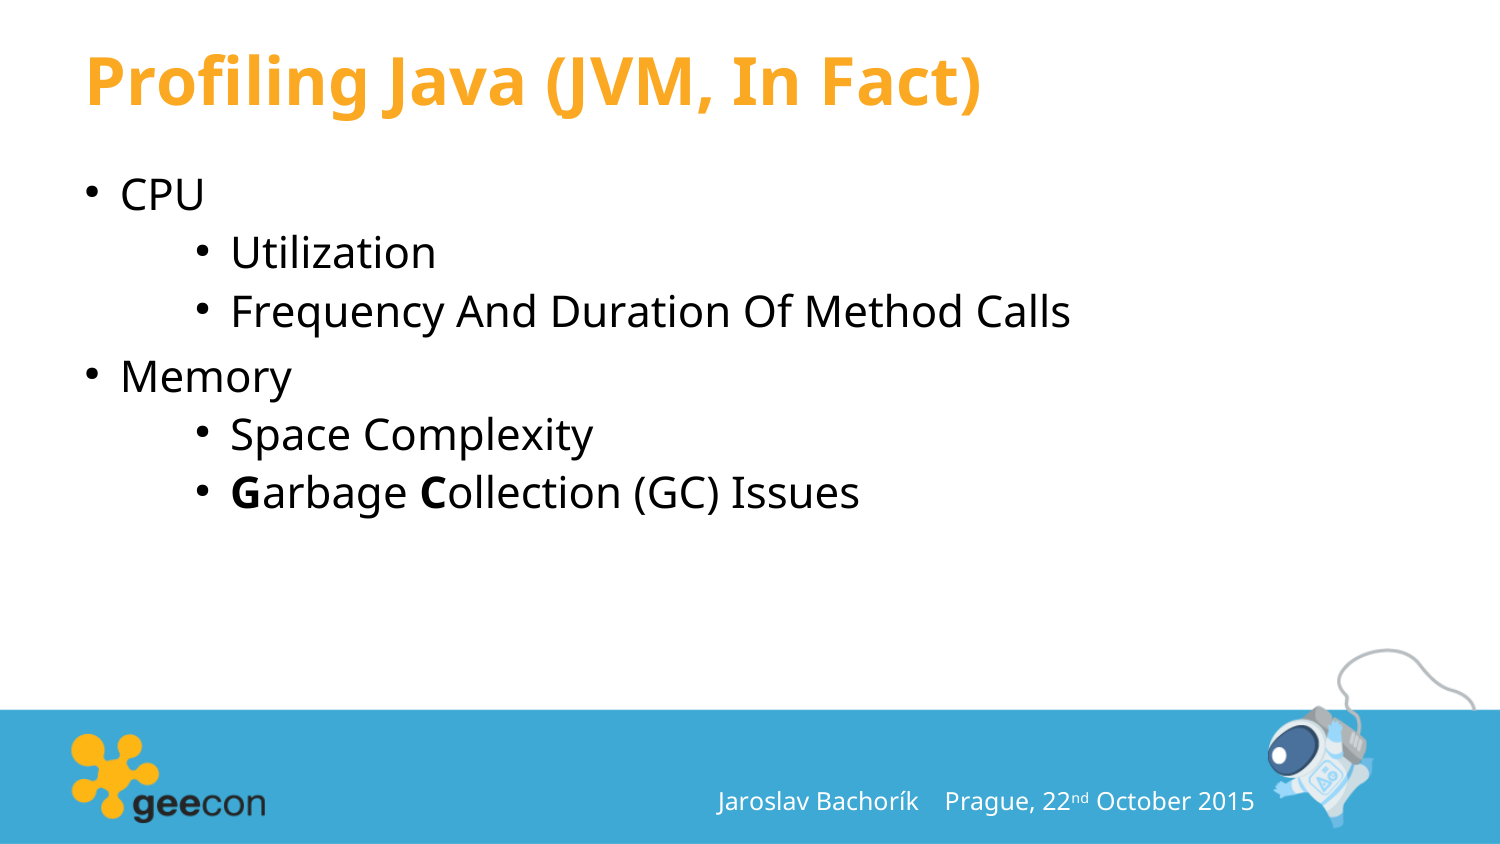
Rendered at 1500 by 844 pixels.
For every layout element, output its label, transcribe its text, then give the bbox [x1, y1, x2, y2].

list CPU Utilization Frequency And Duration Of Method Calls Memory Space Complexity Garbage Collection (GC) Issues [75, 161, 1426, 623]
title Profiling Java (JVM, In Fact) [75, 33, 1426, 161]
text_box Jaroslav Bachorík Prague, 22nd October 2015 [442, 778, 1270, 824]
picture [0, 0, 1500, 844]
